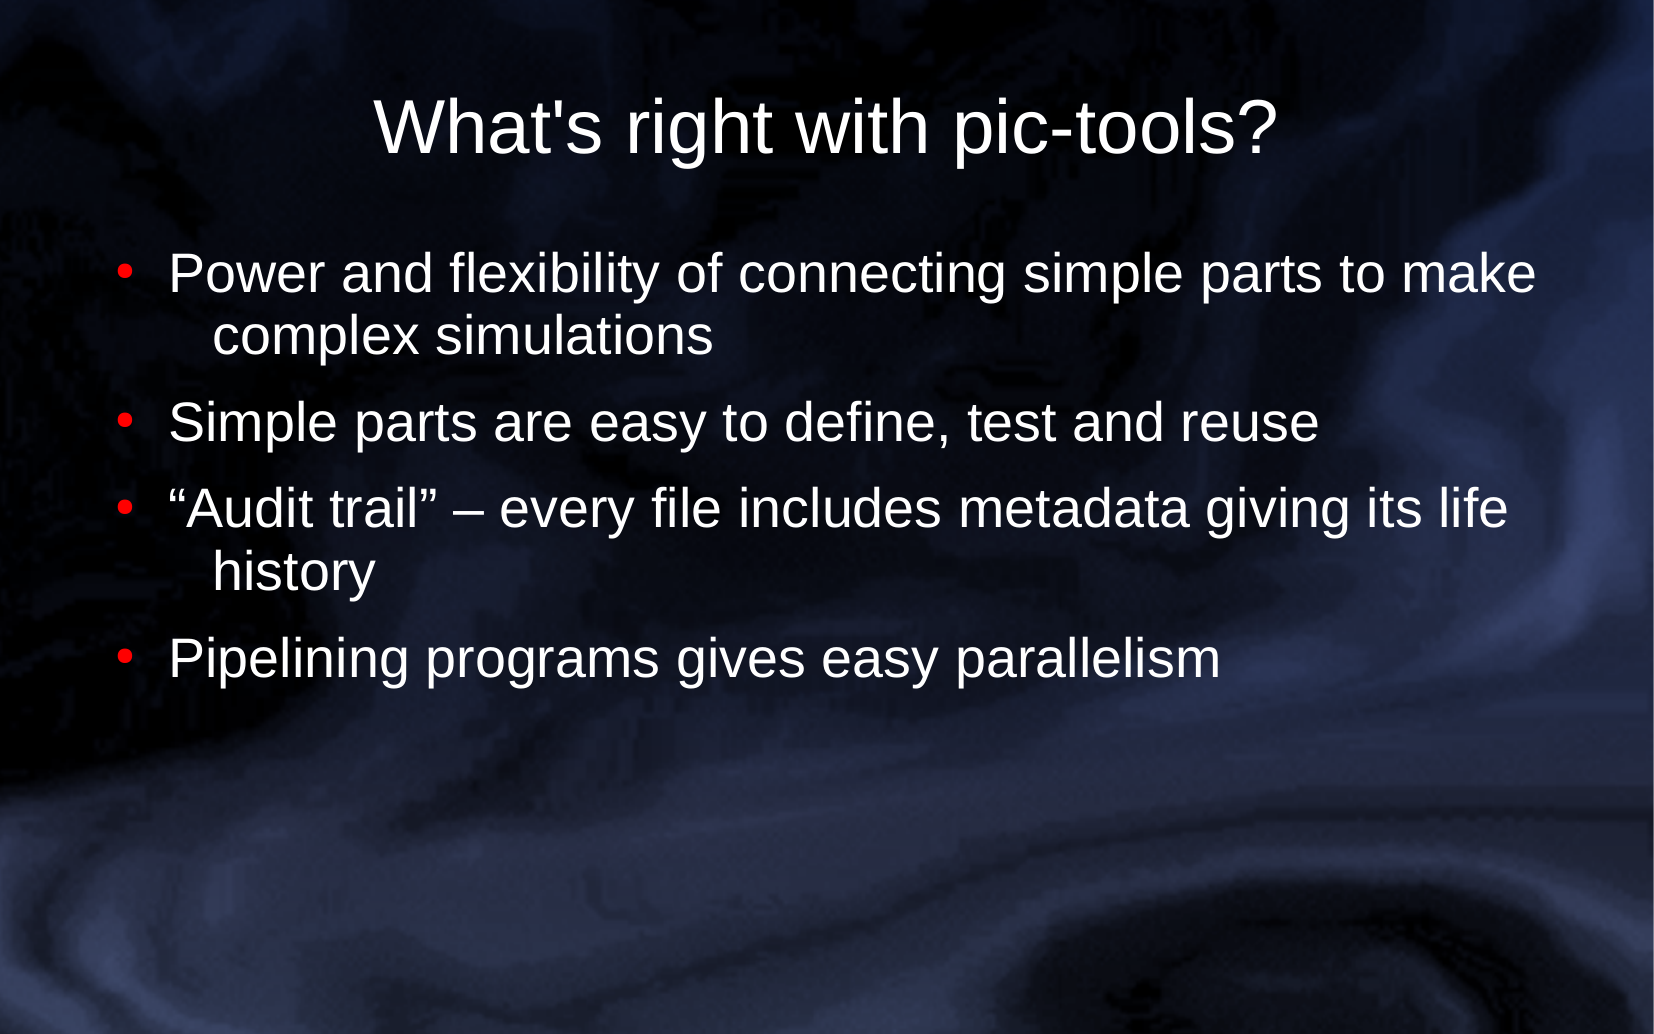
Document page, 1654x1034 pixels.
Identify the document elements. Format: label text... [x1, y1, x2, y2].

title What's right with pic-tools? [82, 41, 1571, 214]
picture [0, 0, 1654, 1034]
list Power and flexibility of connecting simple parts to make complex simulations Simple parts are easy to define, test and reuse “Audit trail” – every file includes metadata giving its life history Pipelining programs gives easy parallelism [82, 241, 1571, 842]
